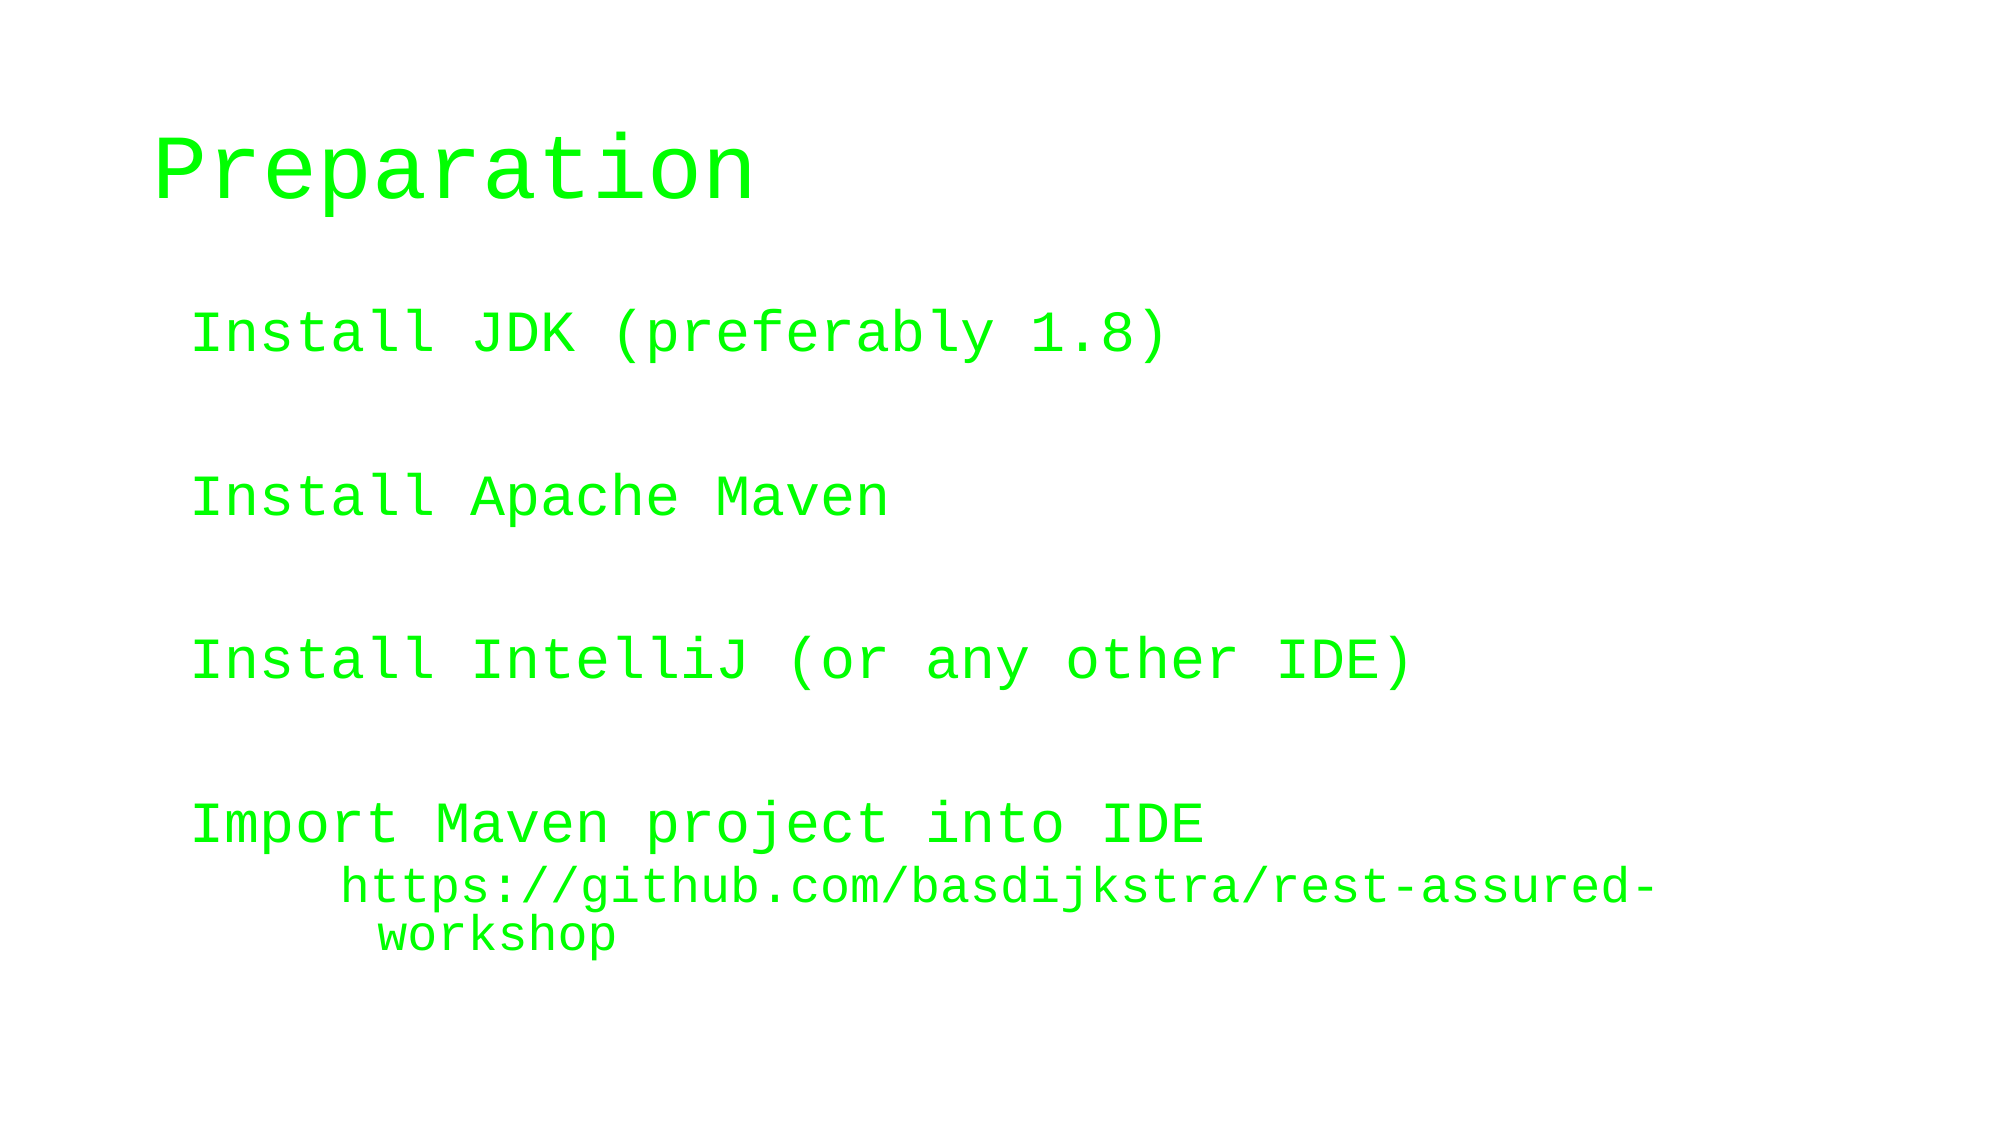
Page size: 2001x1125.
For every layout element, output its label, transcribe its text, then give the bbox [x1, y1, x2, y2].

list Install JDK (preferably 1.8) Install Apache Maven Install IntelliJ (or any other IDE) Import Maven project into IDE https://github.com/basdijkstra/rest-assured-workshop [137, 299, 1863, 1014]
title Preparation [137, 59, 1863, 278]
